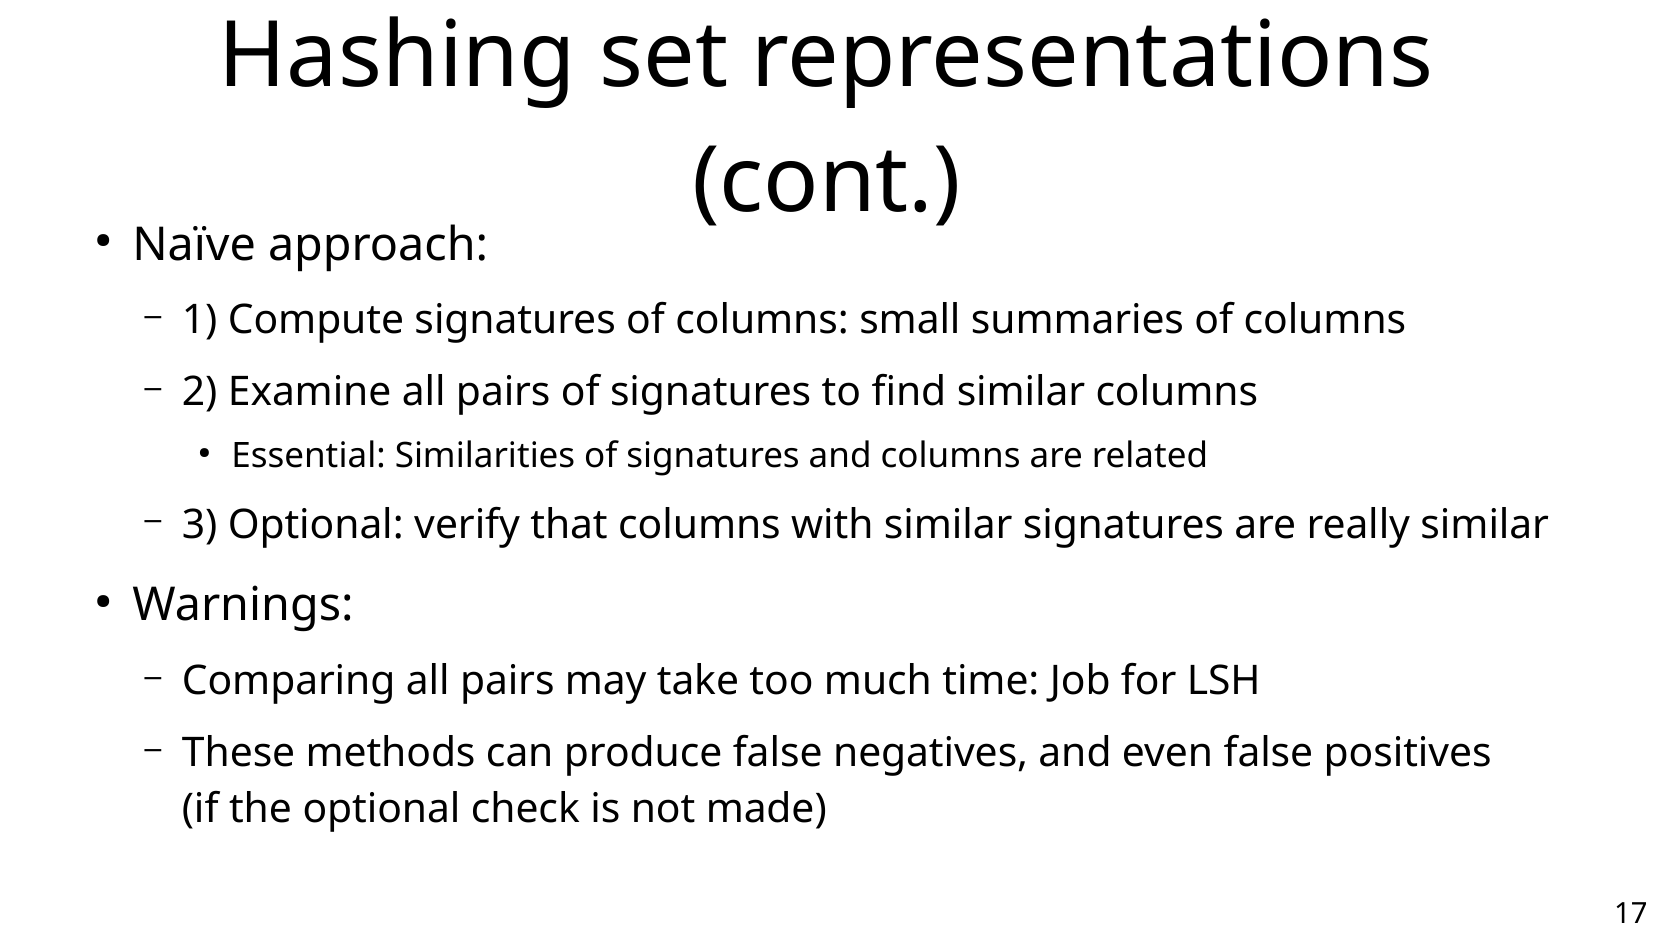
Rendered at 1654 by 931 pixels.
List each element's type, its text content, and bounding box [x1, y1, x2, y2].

title Hashing set representations (cont.) [82, 1, 1571, 210]
list Naïve approach: 1) Compute signatures of columns: small summaries of columns 2) Examine all pairs of signatures to find similar columns Essential: Similarities of signatures and columns are related 3) Optional: verify that columns with similar signatures are really similar Warnings: Comparing all pairs may take too much time: Job for LSH These methods can produce false negatives, and even false positives (if the optional check is not made) [82, 210, 1571, 856]
